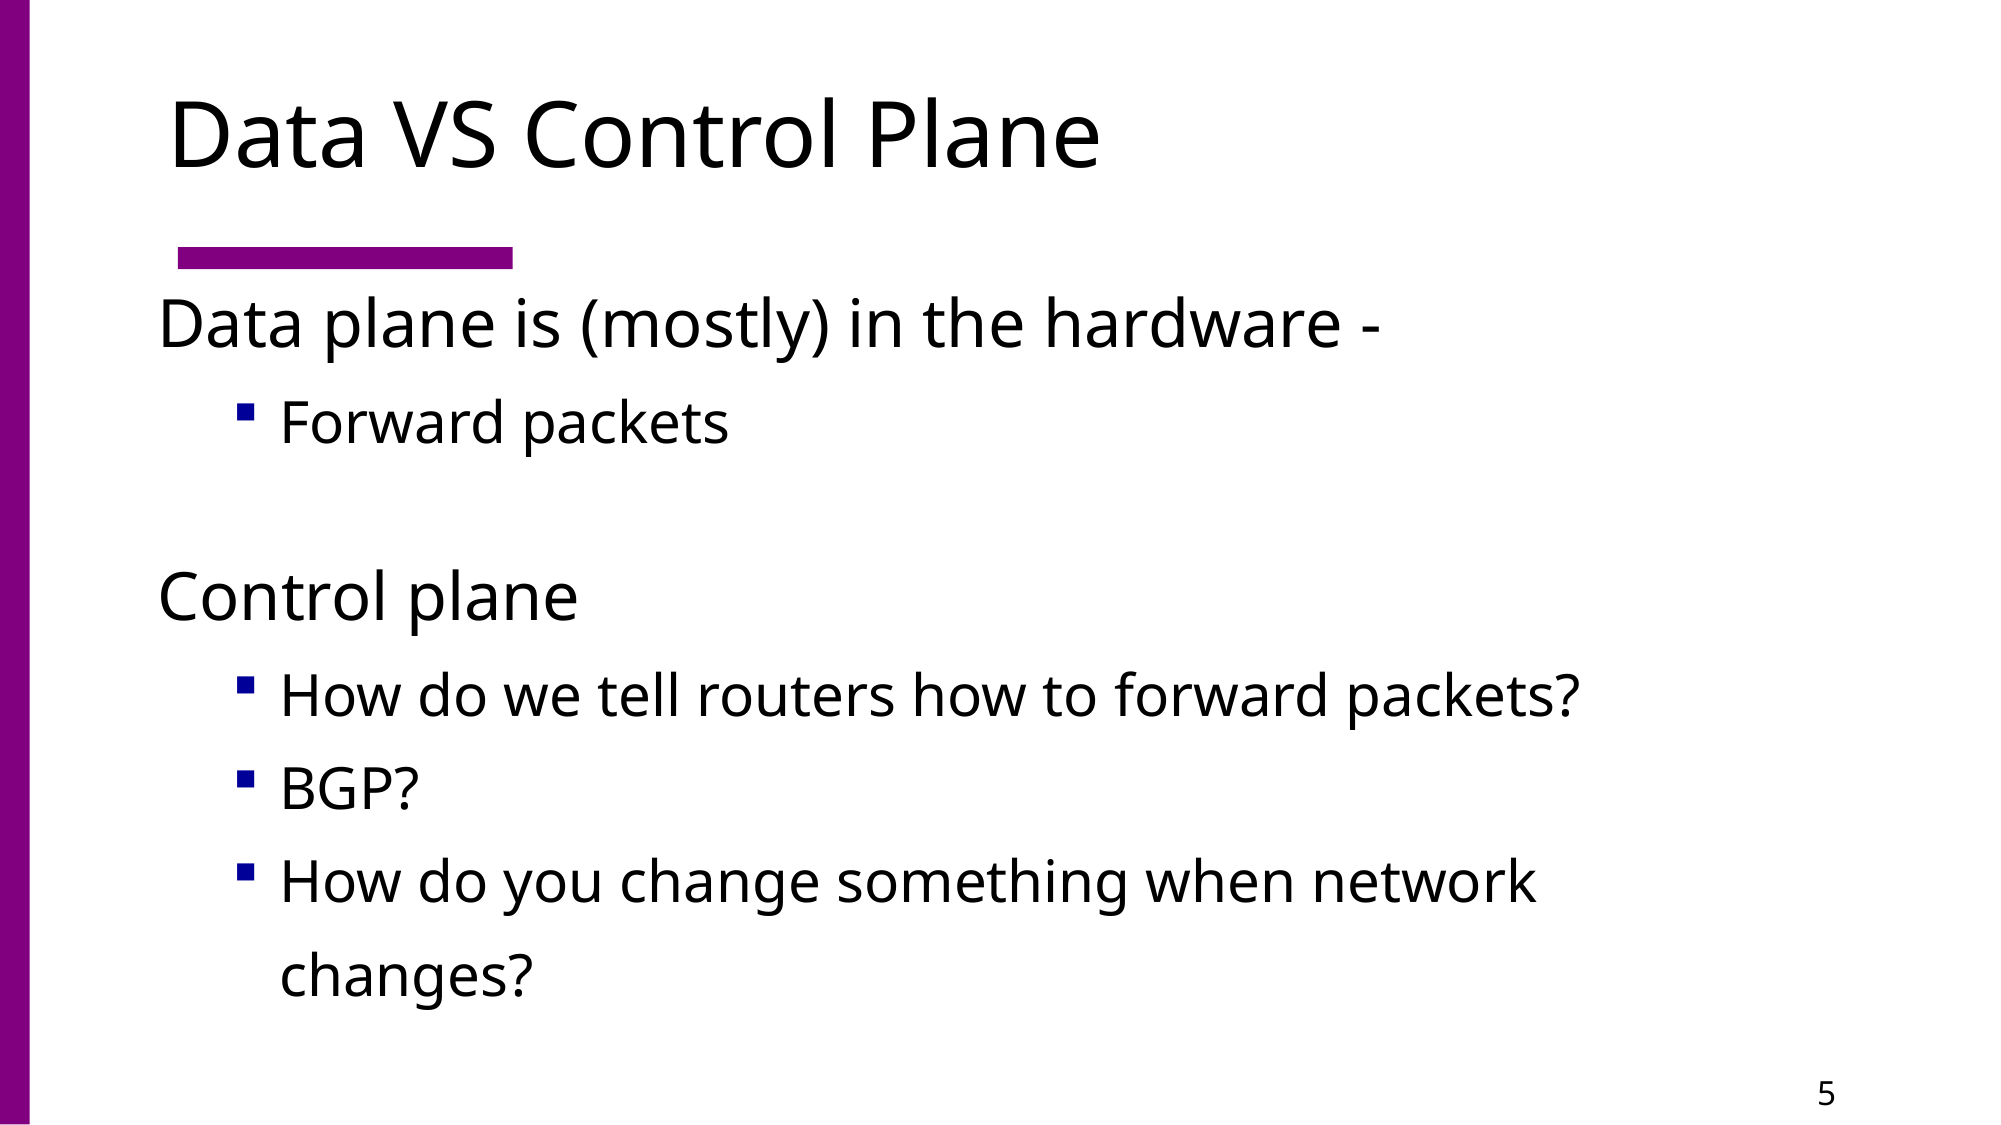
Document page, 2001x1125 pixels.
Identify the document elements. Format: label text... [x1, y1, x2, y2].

list Data plane is (mostly) in the hardware - Forward packets Control plane How do we tell routers how to forward packets? BGP? How do you change something when network changes? [142, 273, 1843, 1037]
title Data VS Control Plane [116, 37, 1817, 225]
